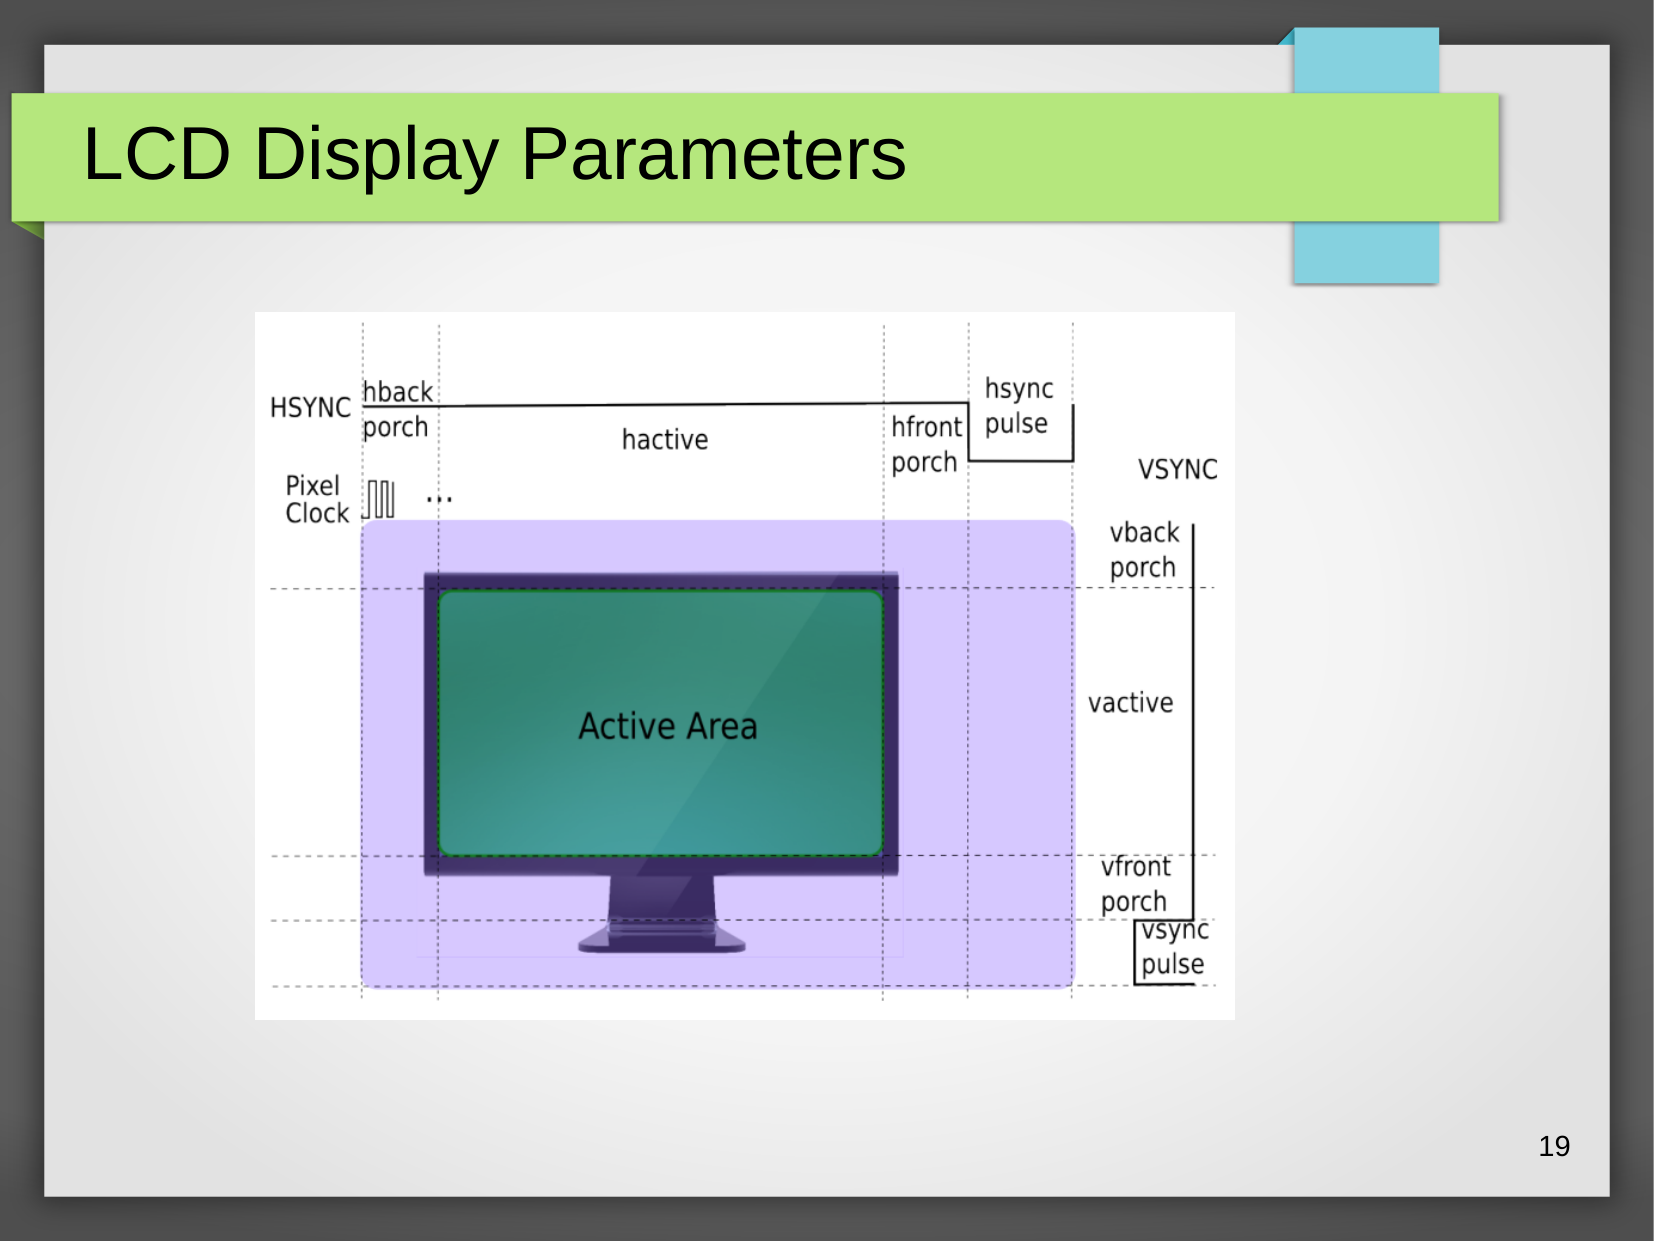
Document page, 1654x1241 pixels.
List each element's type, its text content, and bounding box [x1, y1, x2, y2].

title LCD Display Parameters [82, 94, 1264, 213]
picture [0, 0, 1654, 1241]
